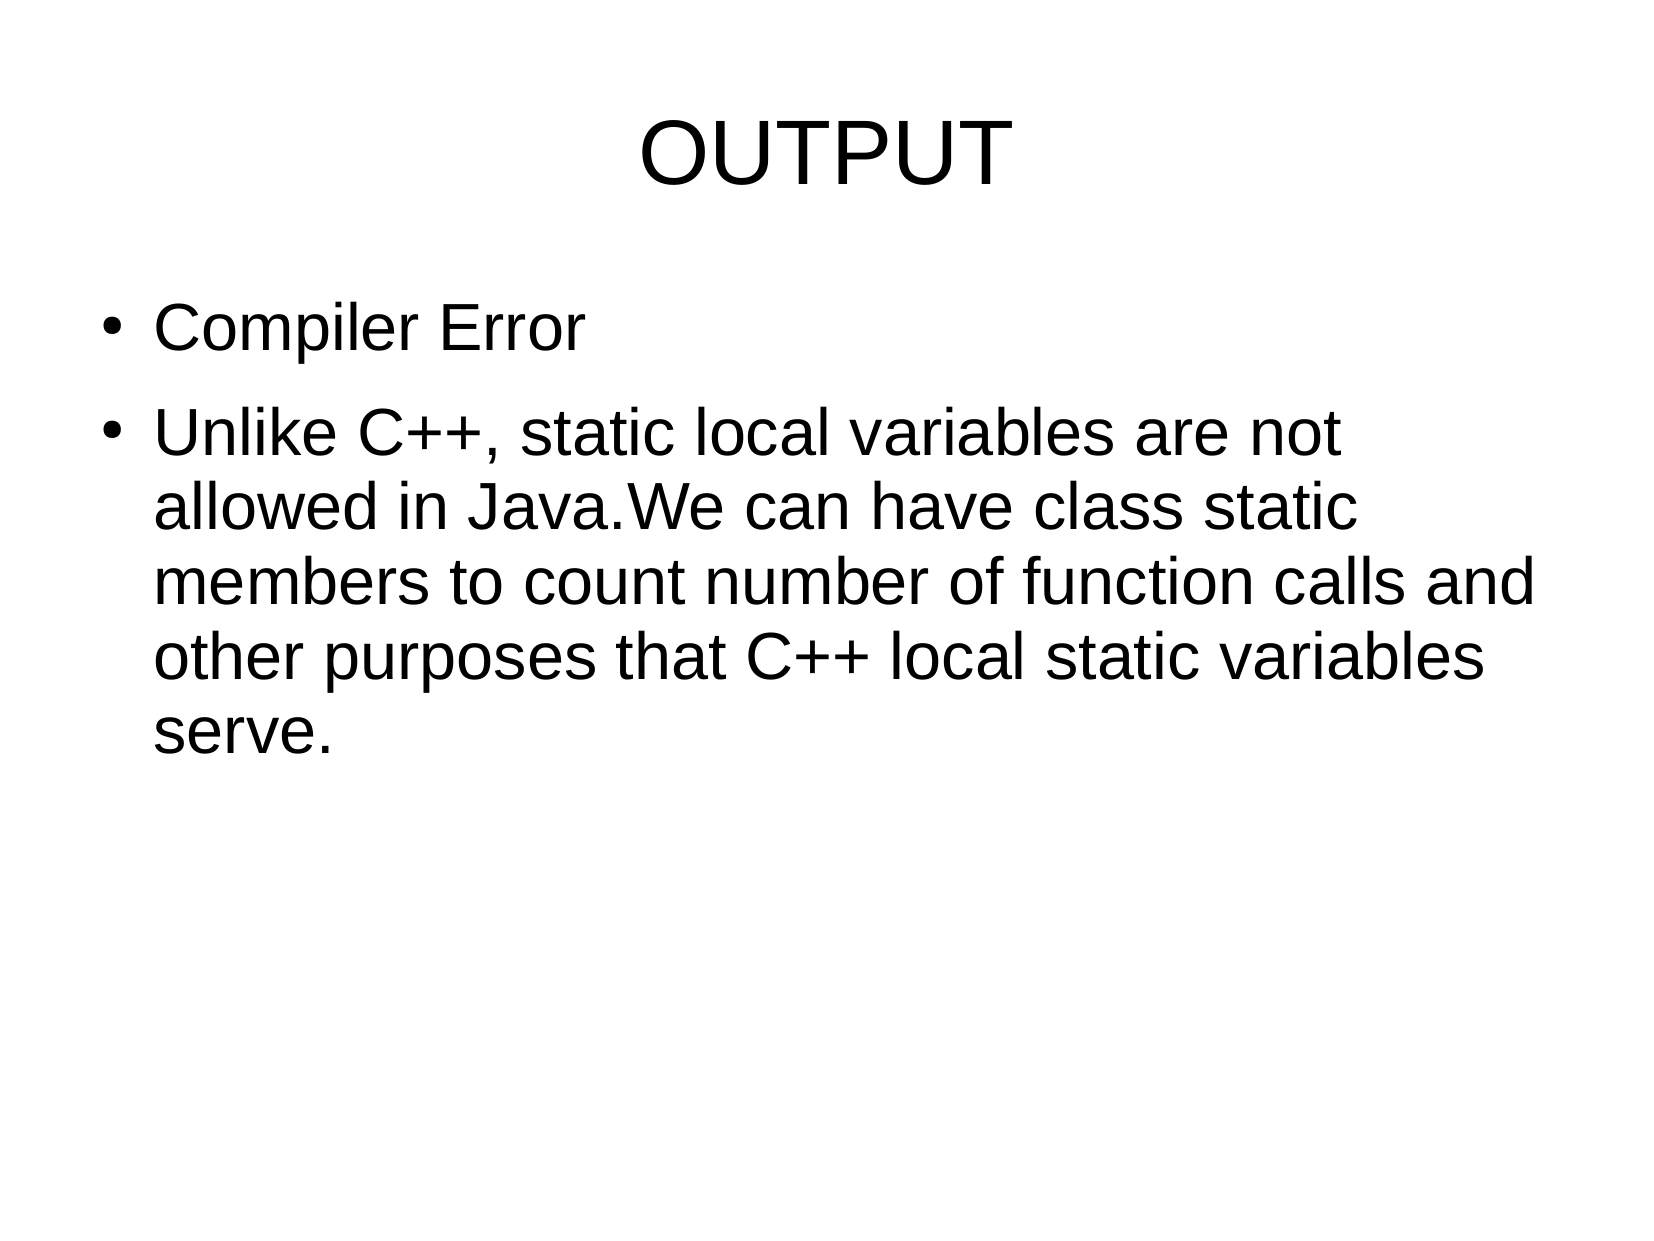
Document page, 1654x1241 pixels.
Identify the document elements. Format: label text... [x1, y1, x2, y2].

list Compiler Error Unlike C++, static local variables are not allowed in Java.We can have class static members to count number of function calls and other purposes that C++ local static variables serve. [82, 290, 1571, 1010]
title OUTPUT [82, 49, 1571, 257]
